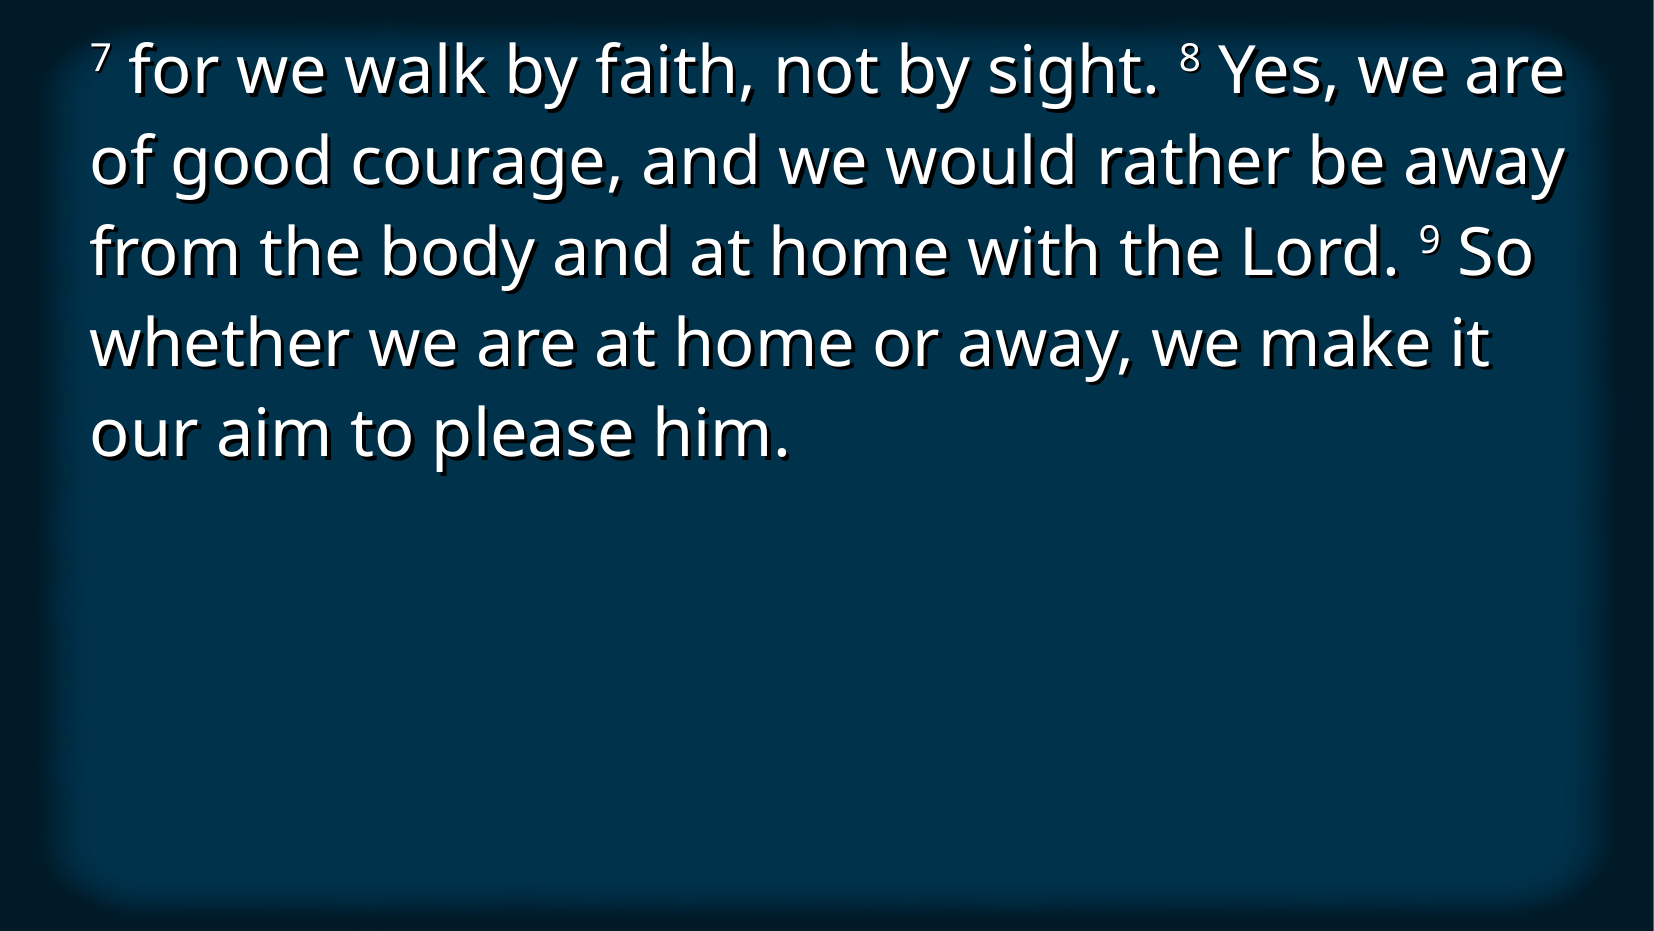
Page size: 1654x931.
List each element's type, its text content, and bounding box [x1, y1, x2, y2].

text_box 7 for we walk by faith, not by sight. 8 Yes, we are of good courage, and we would rather be away from the body and at home with the Lord. 9 So whether we are at home or away, we make it our aim to please him. [75, 15, 1591, 474]
picture [0, 0, 1654, 931]
